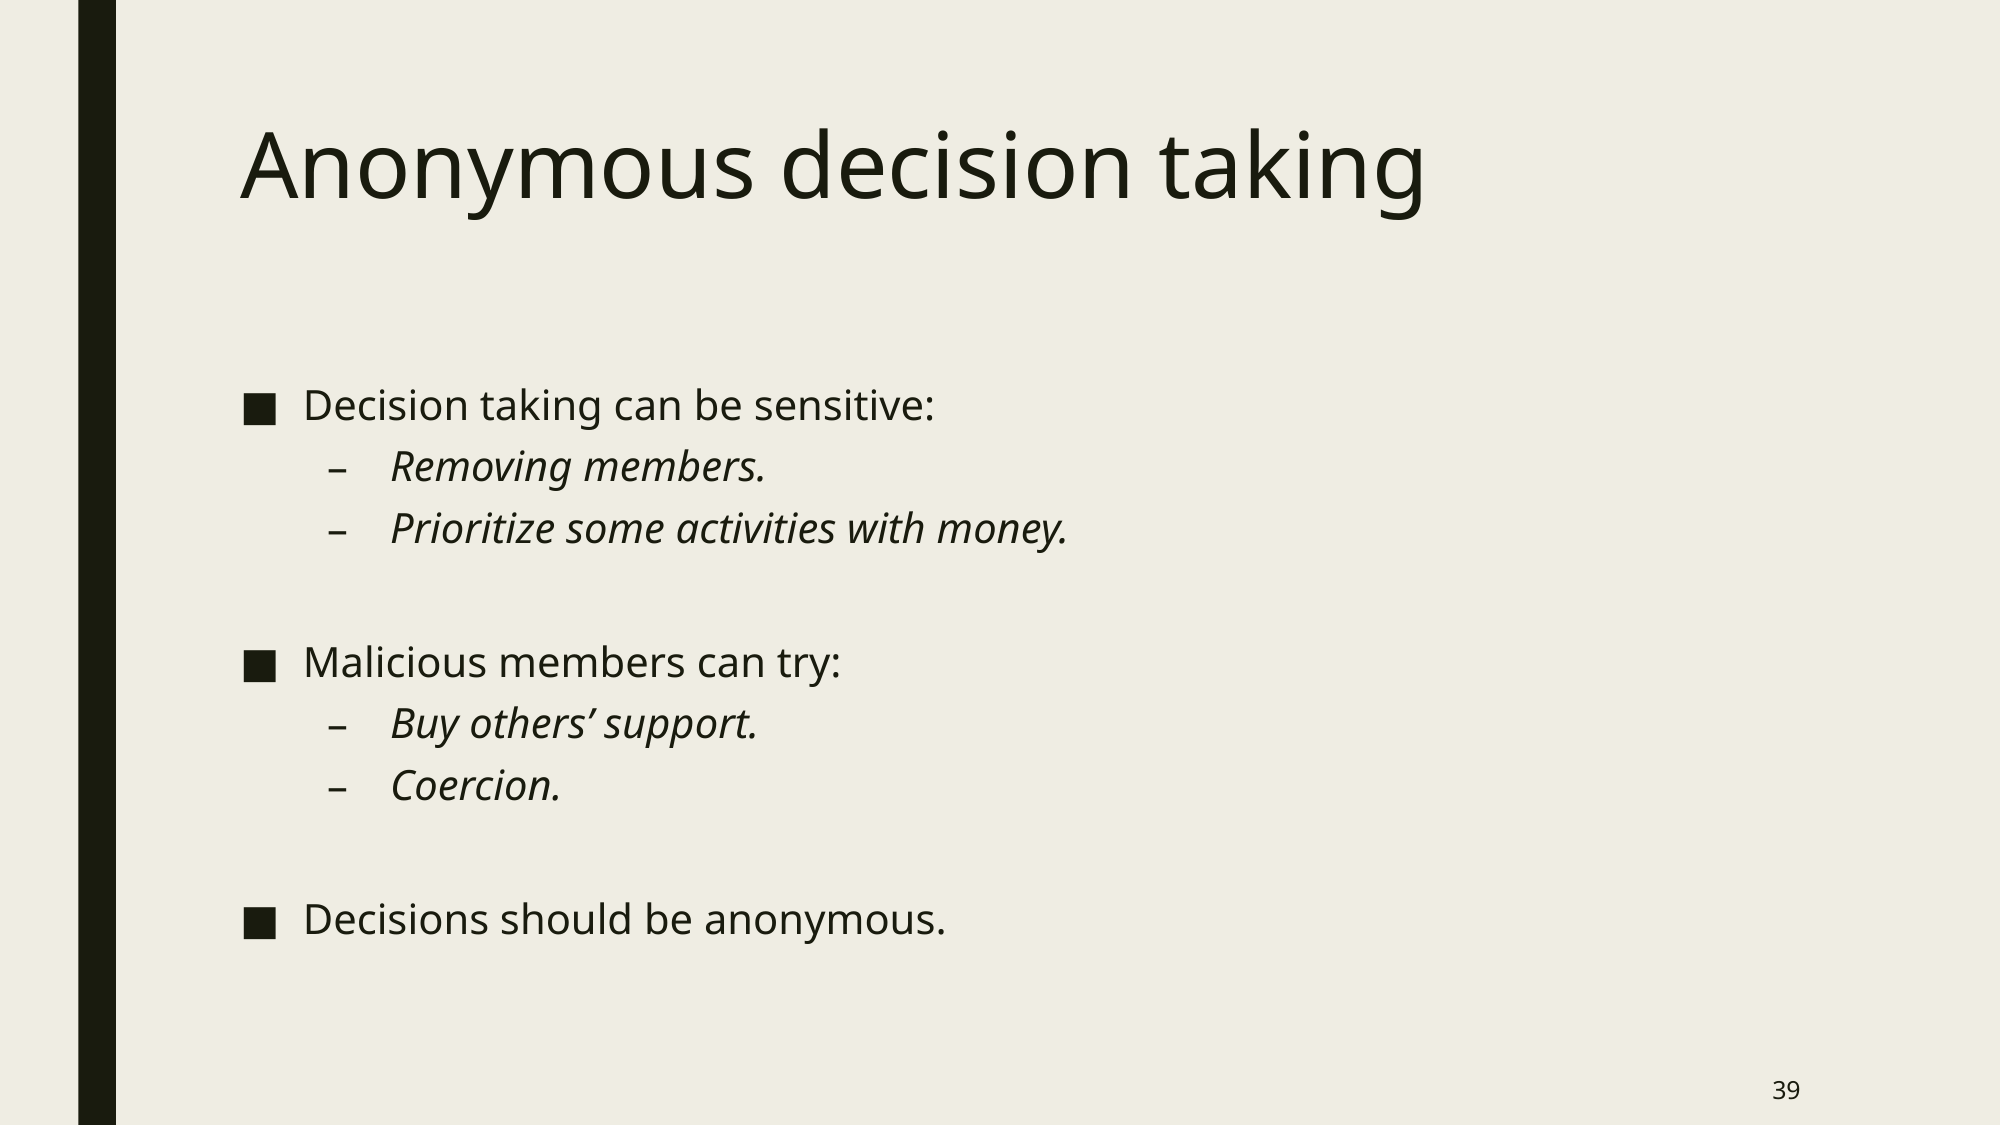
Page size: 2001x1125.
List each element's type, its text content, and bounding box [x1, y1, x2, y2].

title Anonymous decision taking [225, 112, 1800, 357]
list Decision taking can be sensitive: Removing members. Prioritize some activities with money. Malicious members can try: Buy others’ support. Coercion. Decisions should be anonymous. [225, 375, 1800, 963]
slide_number <number> [1553, 1058, 1816, 1125]
